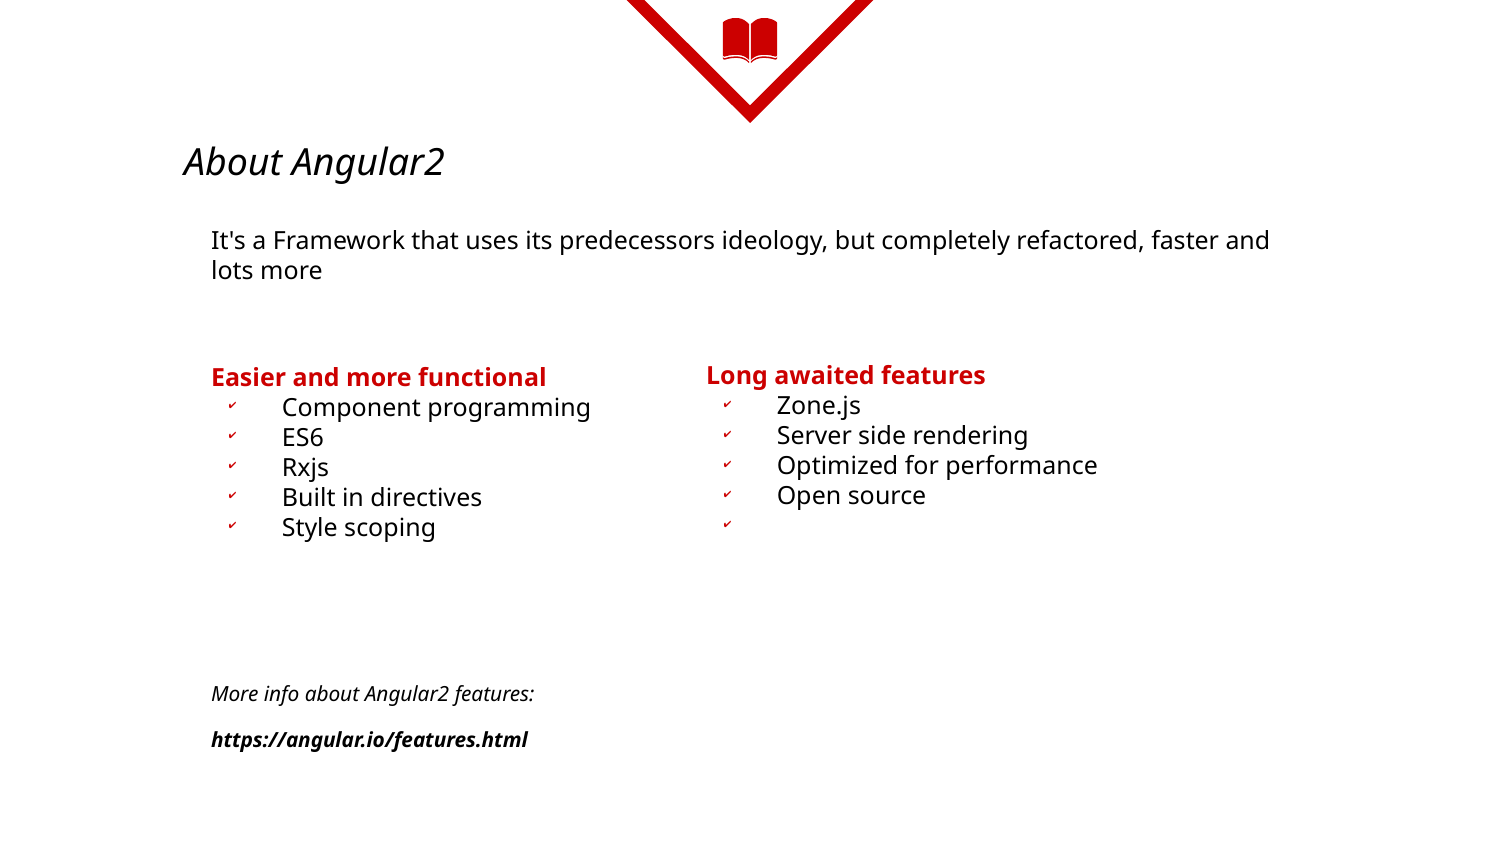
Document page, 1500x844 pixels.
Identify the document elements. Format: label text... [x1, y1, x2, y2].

list It's a Framework that uses its predecessors ideology, but completely refactored, faster and lots more [195, 209, 1304, 345]
list Long awaited features Zone.js Server side rendering Optimized for performance Open source [690, 344, 1304, 665]
list Easier and more functional Component programming ES6 Rxjs Built in directives Style scoping [195, 346, 655, 665]
text_box [722, 18, 778, 64]
list More info about Angular2 features: https://angular.io/features.html [195, 665, 1304, 802]
title About Angular2 [169, 123, 1331, 212]
